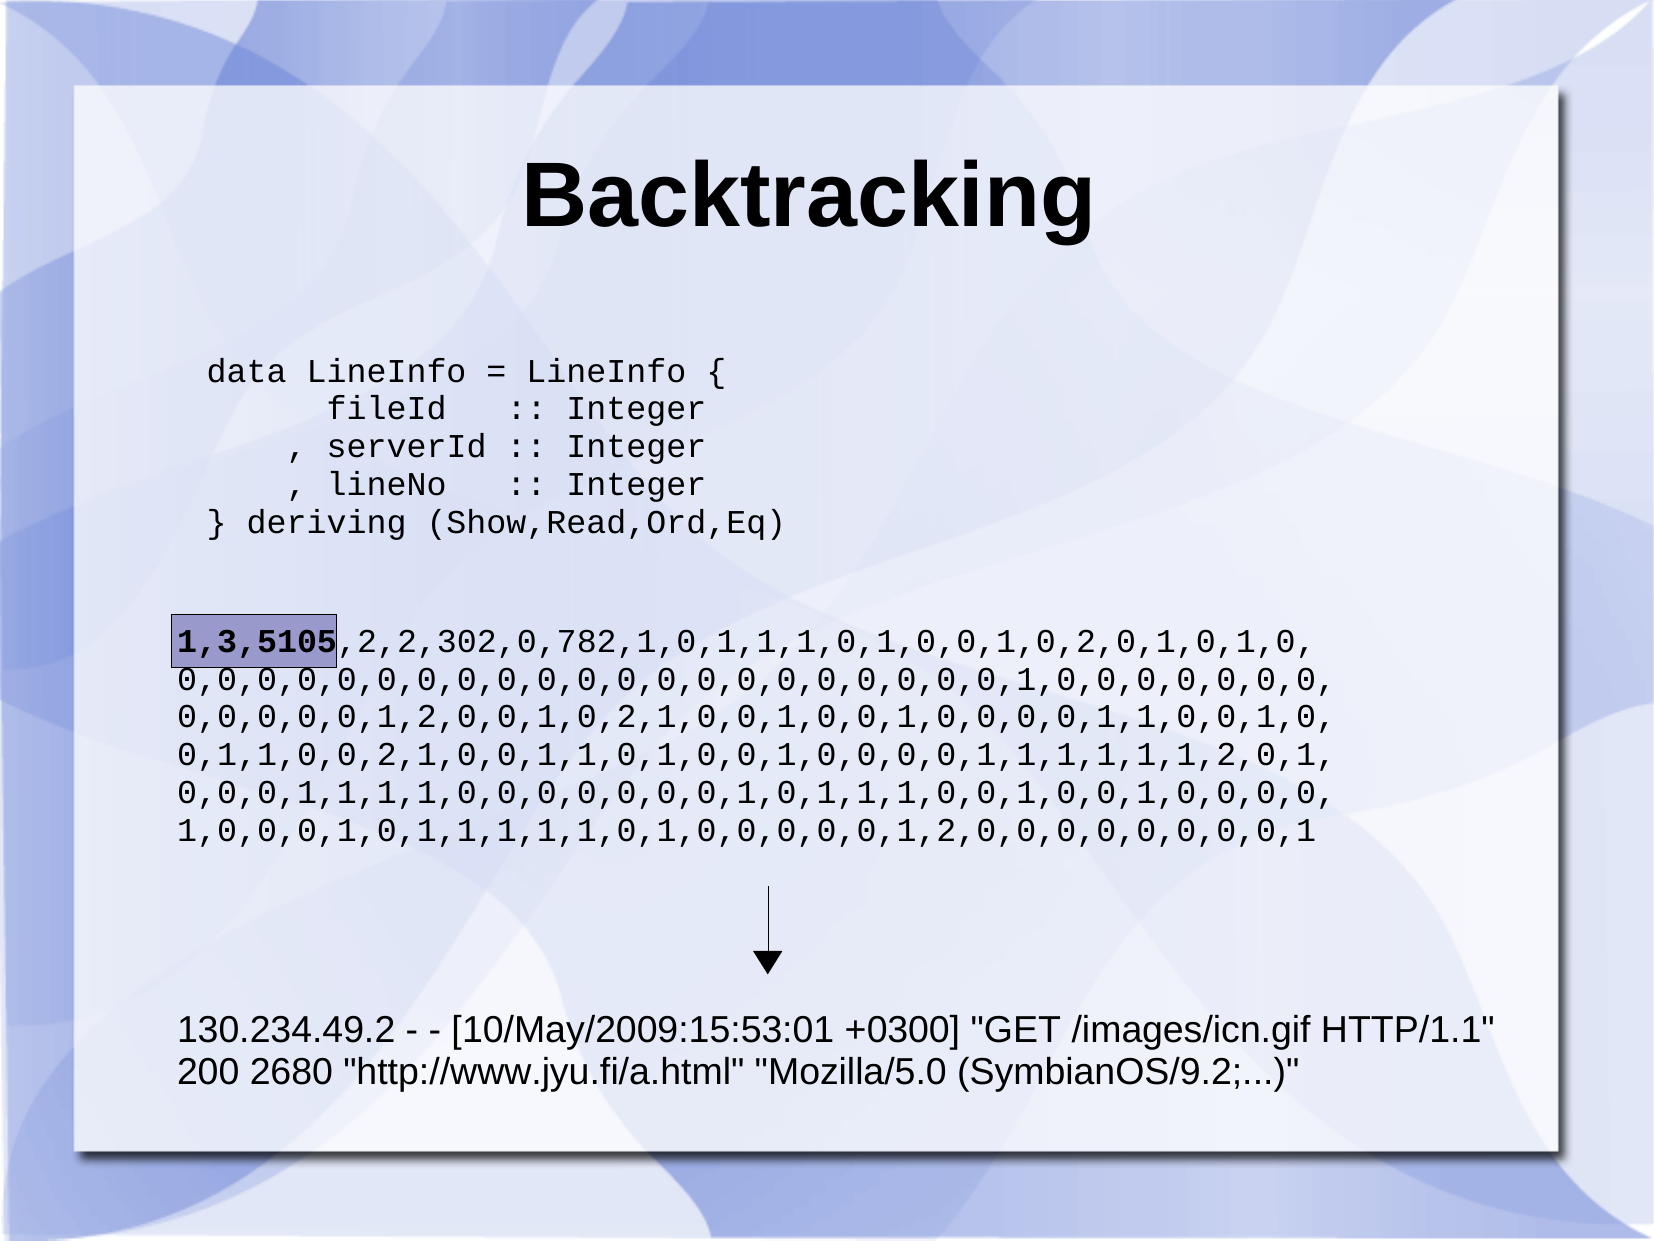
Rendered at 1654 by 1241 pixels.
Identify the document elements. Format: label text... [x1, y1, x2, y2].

text_box 130.234.49.2 - - [10/May/2009:15:53:01 +0300] "GET /images/icn.gif HTTP/1.1" 200 2680 "http://www.jyu.fi/a.html" "Mozilla/5.0 (SymbianOS/9.2;...)" [177, 1008, 1536, 1093]
text_box [171, 614, 206, 668]
text_box 1,3,5105,2,2,302,0,782,1,0,1,1,1,0,1,0,0,1,0,2,0,1,0,1,0, 0,0,0,0,0,0,0,0,0,0,0,0,0,0,0,0,0,0,0,0,0,1,0,0,0,0,0,0,0,0,0,0,0,0,1,2,0,0,1,0,2,1,0,0,1,0,0,1,0,0,0,0,1,1,0,0,1,0,0,1,1,0,0,2,1,0,0,1,1,0,1,0,0,1,0,0,0,0,1,1,1,1,1,1,2,0,1,0,0,0,1,1,1,1,0,0,0,0,0,0,0,1,0,1,1,1,0,0,1,0,0,1,0,0,0,0,1,0,0,0,1,0,1,1,1,1,1,0,1,0,0,0,0,0,1,2,0,0,0,0,0,0,0,0,1 [177, 624, 1352, 891]
text_box data LineInfo = LineInfo { fileId :: Integer , serverId :: Integer , lineNo :: Integer } deriving (Show,Read,Ord,Eq) [206, 354, 889, 624]
title Backtracking [82, 90, 1536, 298]
picture [0, 0, 1654, 1241]
